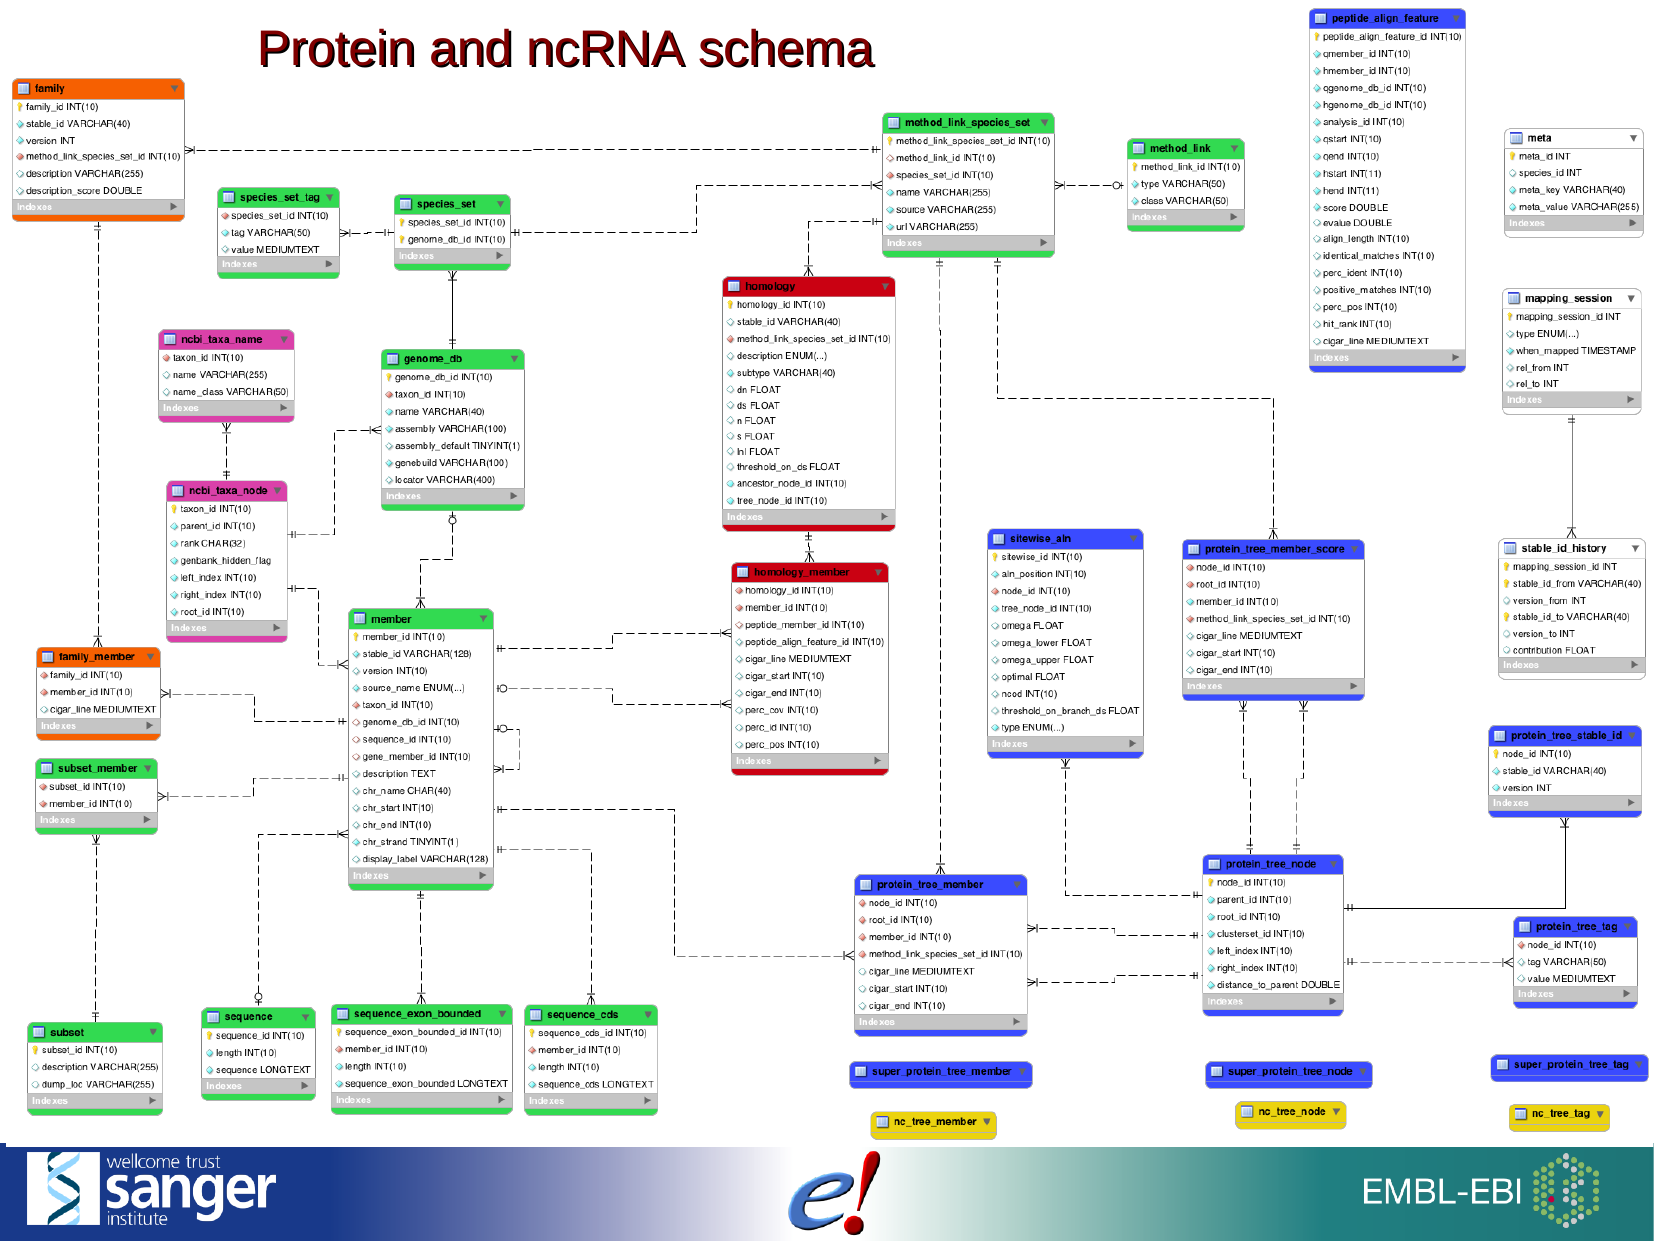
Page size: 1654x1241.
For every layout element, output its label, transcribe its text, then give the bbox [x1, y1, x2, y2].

title Protein and ncRNA schema [242, 0, 945, 89]
picture [0, 0, 1654, 1241]
